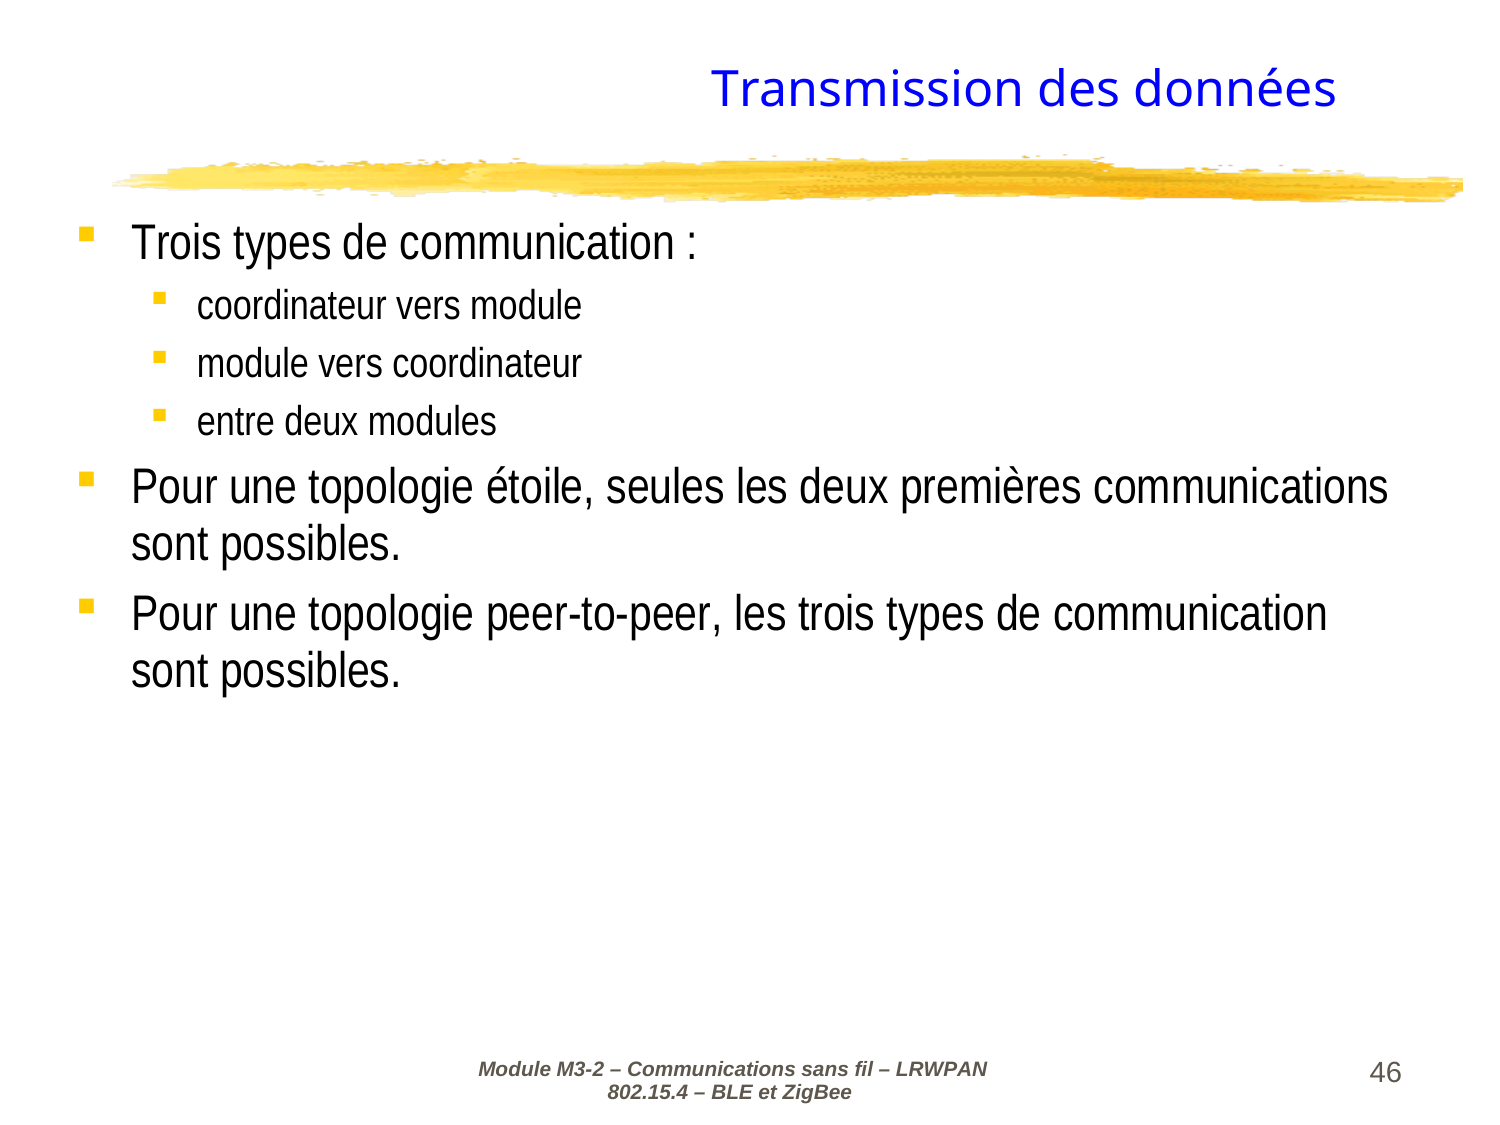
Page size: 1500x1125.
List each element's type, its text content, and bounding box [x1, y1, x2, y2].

title Transmission des données [62, 37, 1338, 138]
list Trois types de communication : coordinateur vers module module vers coordinateur entre deux modules Pour une topologie étoile, seules les deux premières communications sont possibles. Pour une topologie peer-to-peer, les trois types de communication sont possibles. [74, 212, 1417, 703]
picture [112, 149, 1463, 213]
